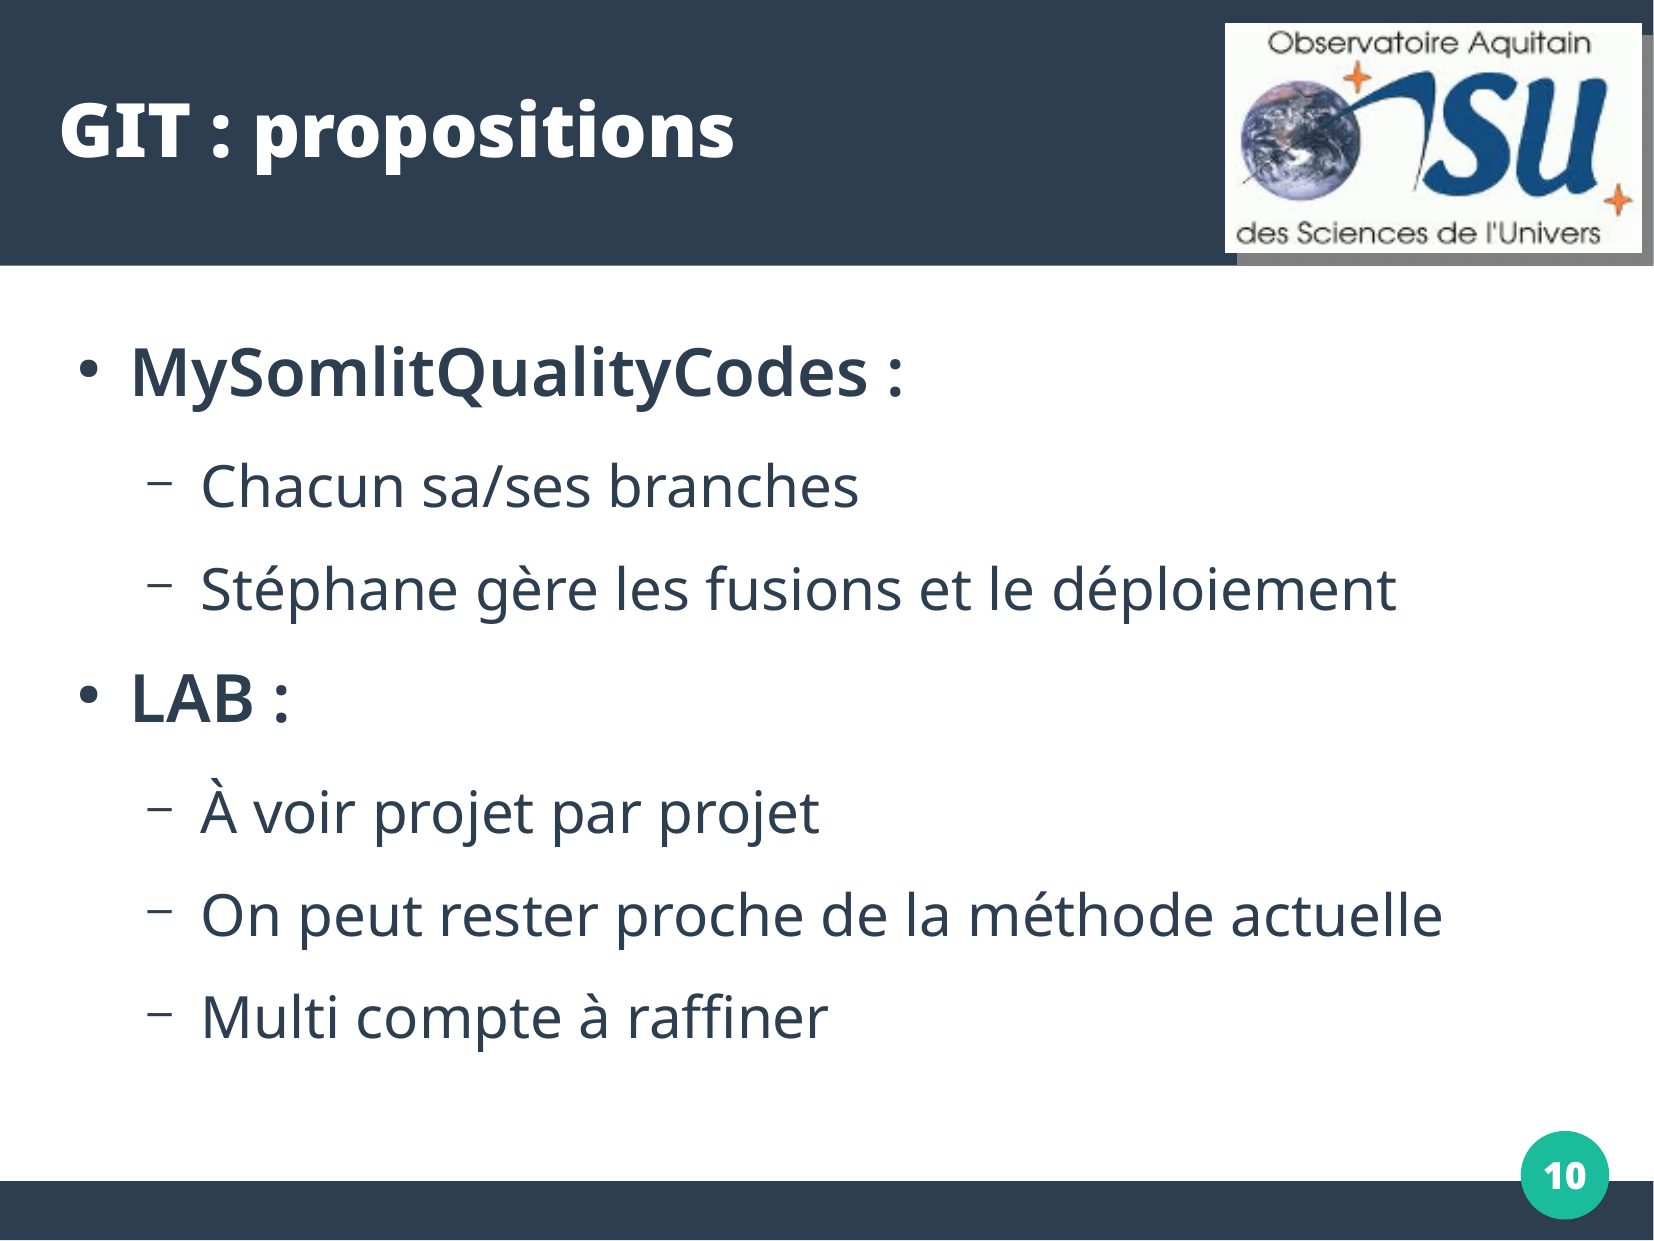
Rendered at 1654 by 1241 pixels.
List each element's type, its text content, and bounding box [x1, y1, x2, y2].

list MySomlitQualityCodes : Chacun sa/ses branches Stéphane gère les fusions et le déploiement LAB : À voir projet par projet On peut rester proche de la méthode actuelle Multi compte à raffiner [59, 324, 1595, 1152]
title GIT : propositions [59, 49, 1595, 207]
picture [1225, 23, 1642, 253]
